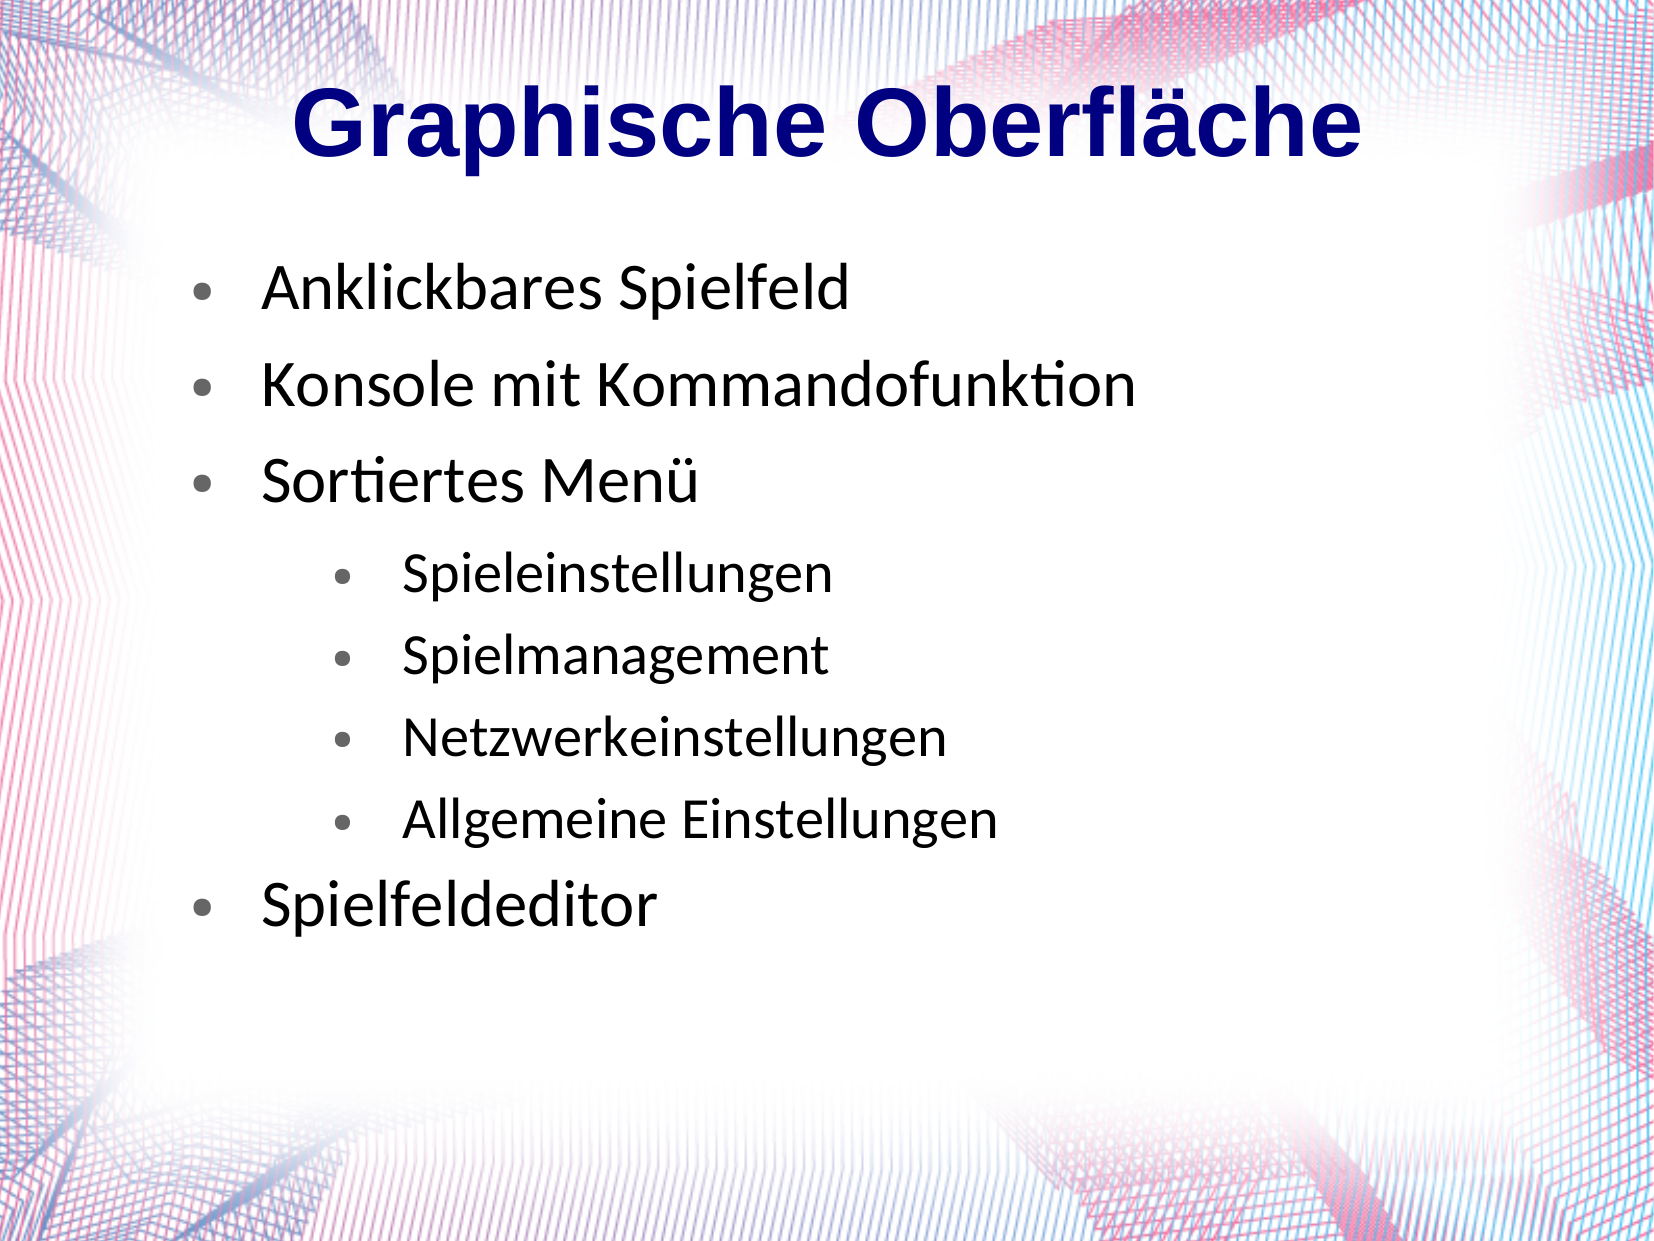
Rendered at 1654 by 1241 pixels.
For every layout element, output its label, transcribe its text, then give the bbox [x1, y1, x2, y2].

picture [0, 0, 1654, 1241]
list Anklickbares Spielfeld Konsole mit Kommandofunktion Sortiertes Menü Spieleinstellungen Spielmanagement Netzwerkeinstellungen Allgemeine Einstellungen Spielfeldeditor [178, 259, 1570, 1147]
title Graphische Oberfläche [121, 19, 1534, 227]
